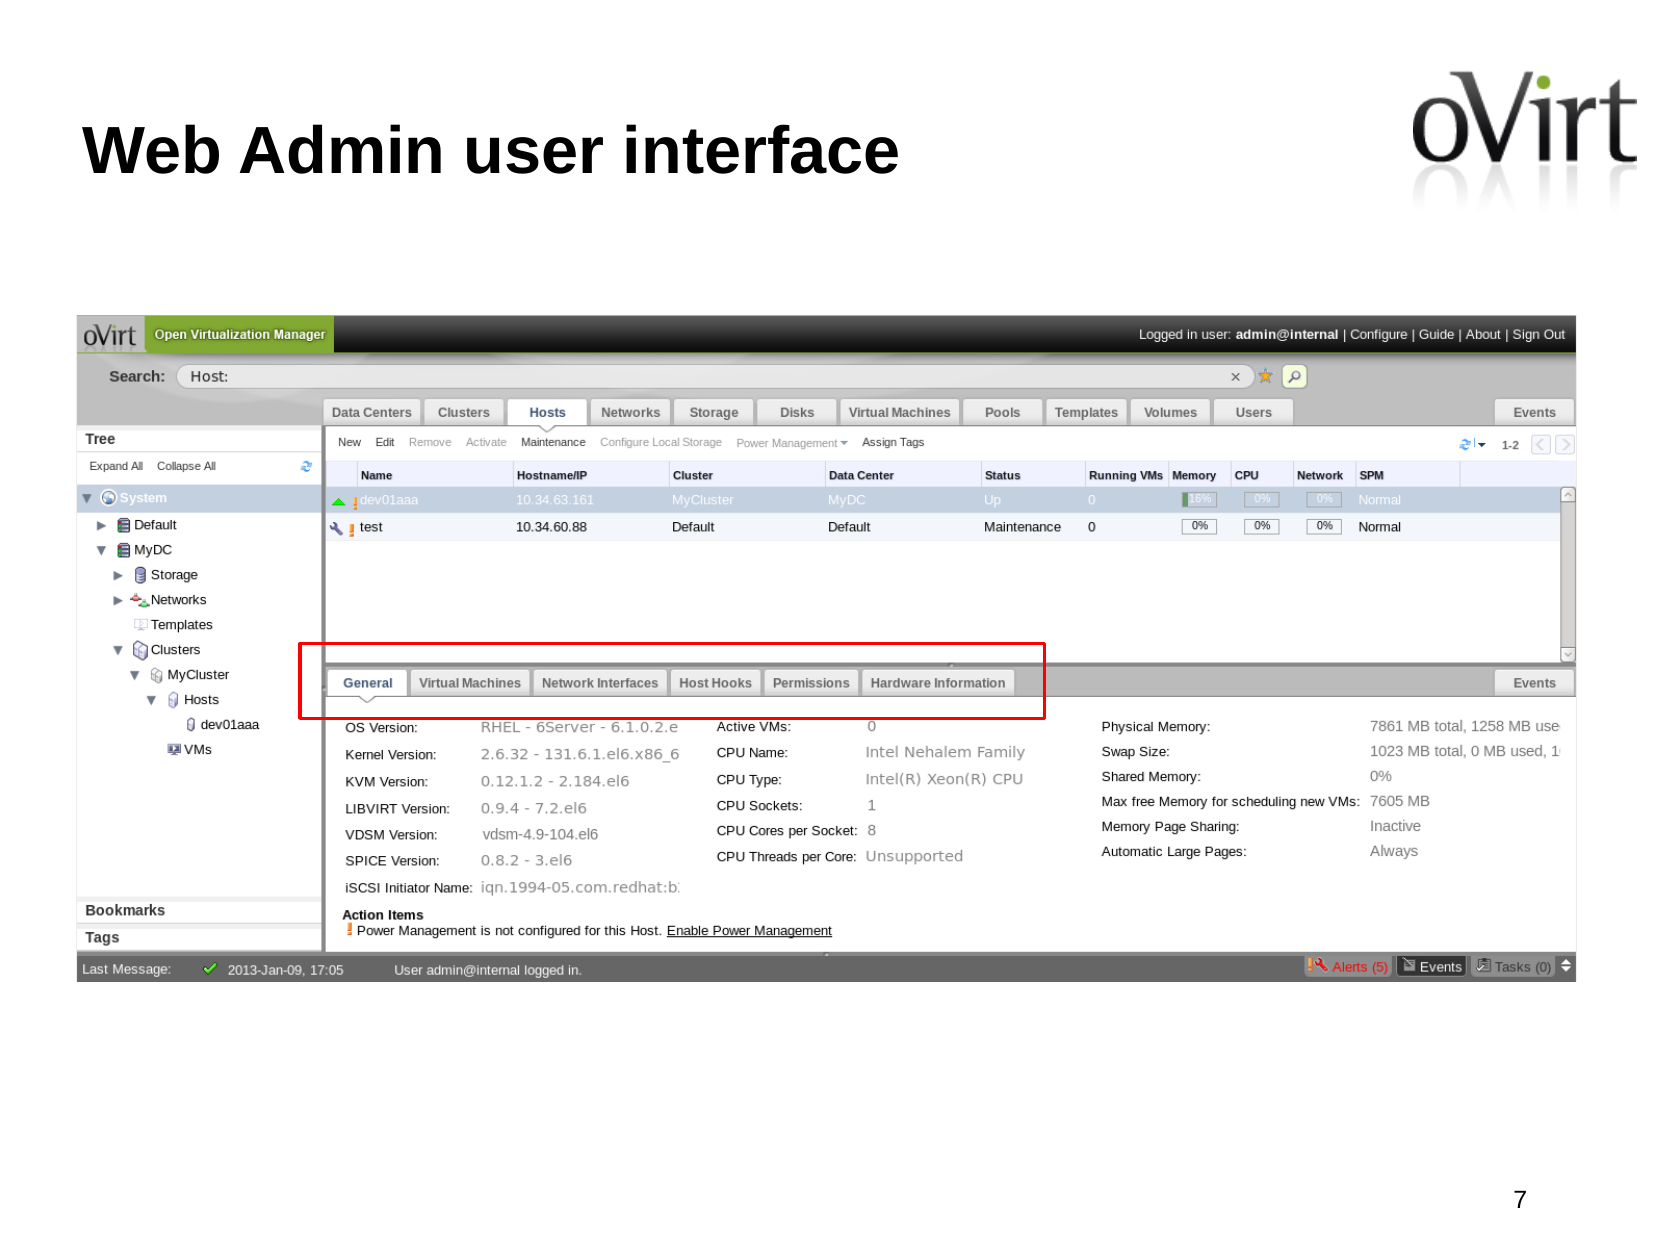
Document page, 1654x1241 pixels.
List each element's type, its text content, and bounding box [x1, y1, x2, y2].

picture [1413, 63, 1637, 212]
picture [76, 315, 1577, 982]
title Web Admin user interface [82, 37, 1303, 226]
